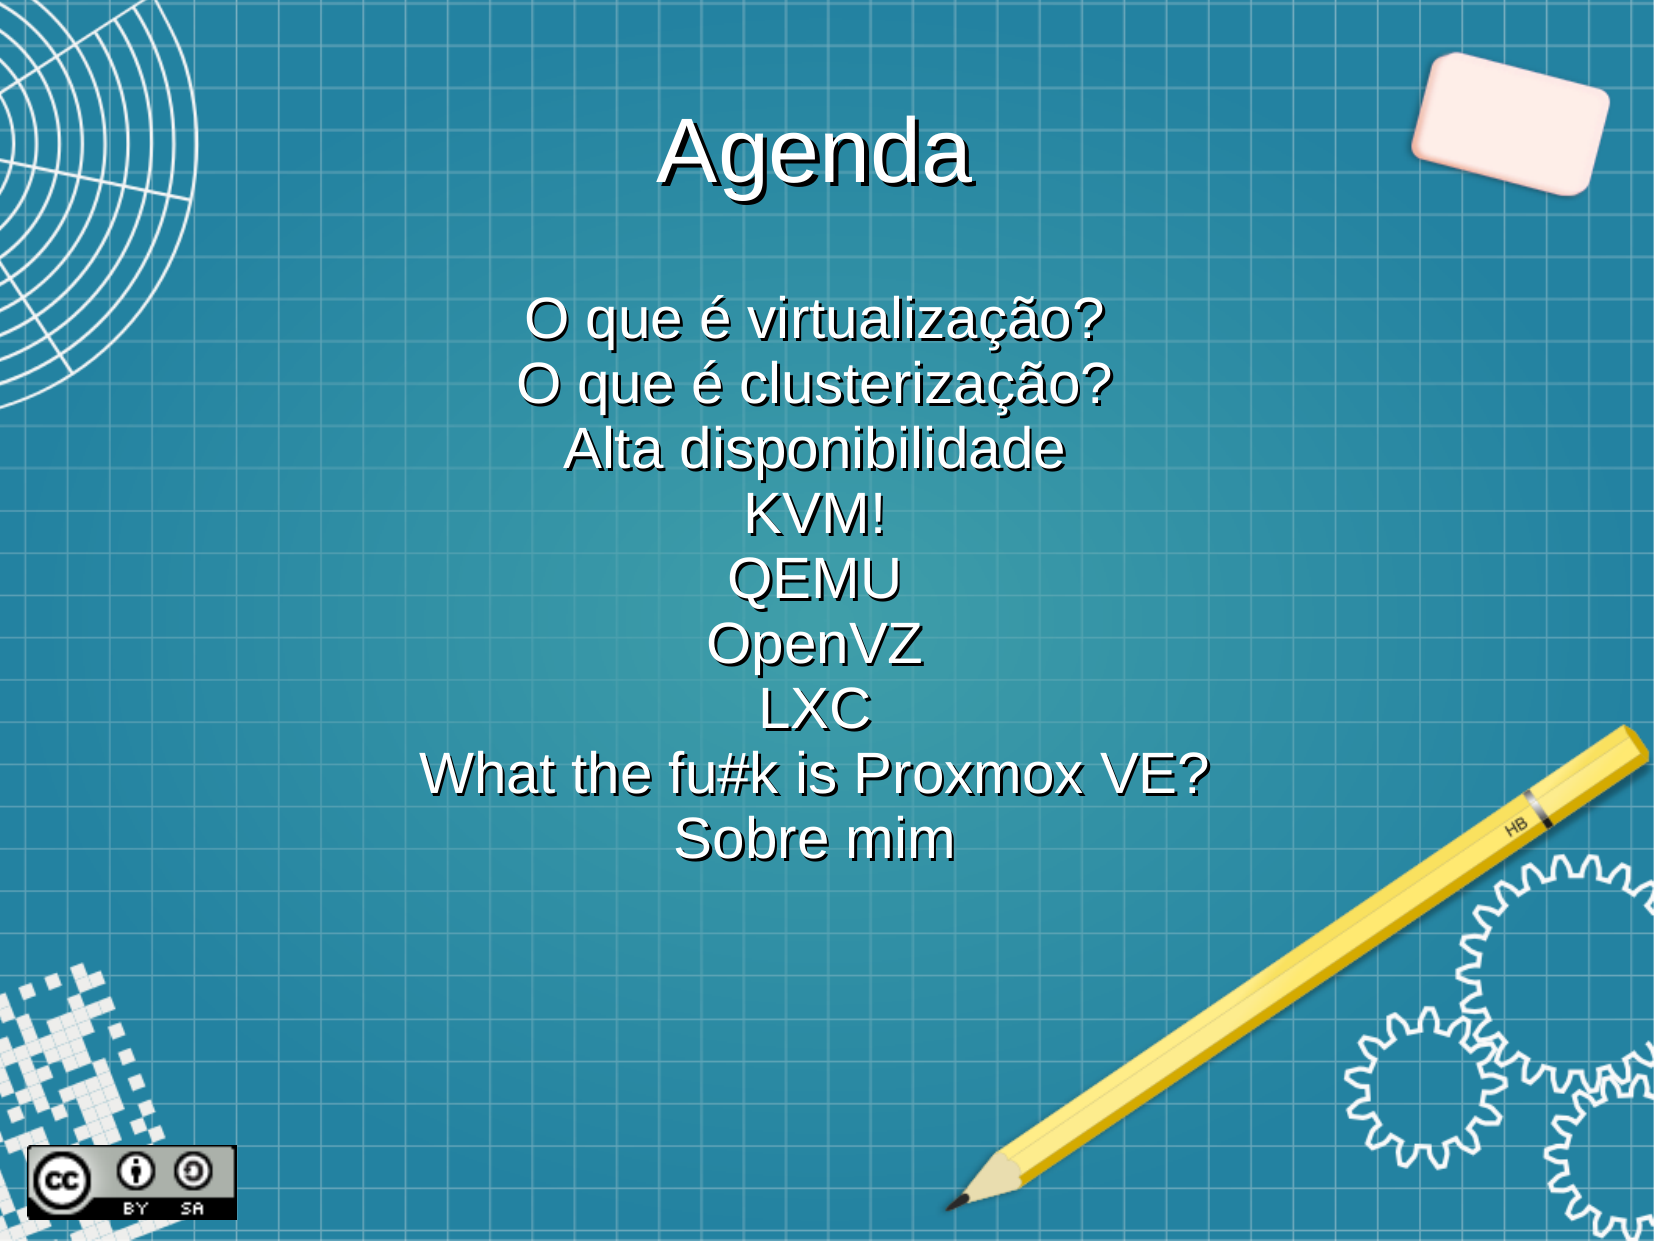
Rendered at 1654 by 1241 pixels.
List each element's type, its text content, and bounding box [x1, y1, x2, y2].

title O que é virtualização? O que é clusterização? Alta disponibilidade KVM! QEMU OpenVZ LXC What the fu#k is Proxmox VE? Sobre mim [224, 286, 1406, 1132]
title Agenda [224, 47, 1406, 255]
picture [0, 0, 1654, 1241]
